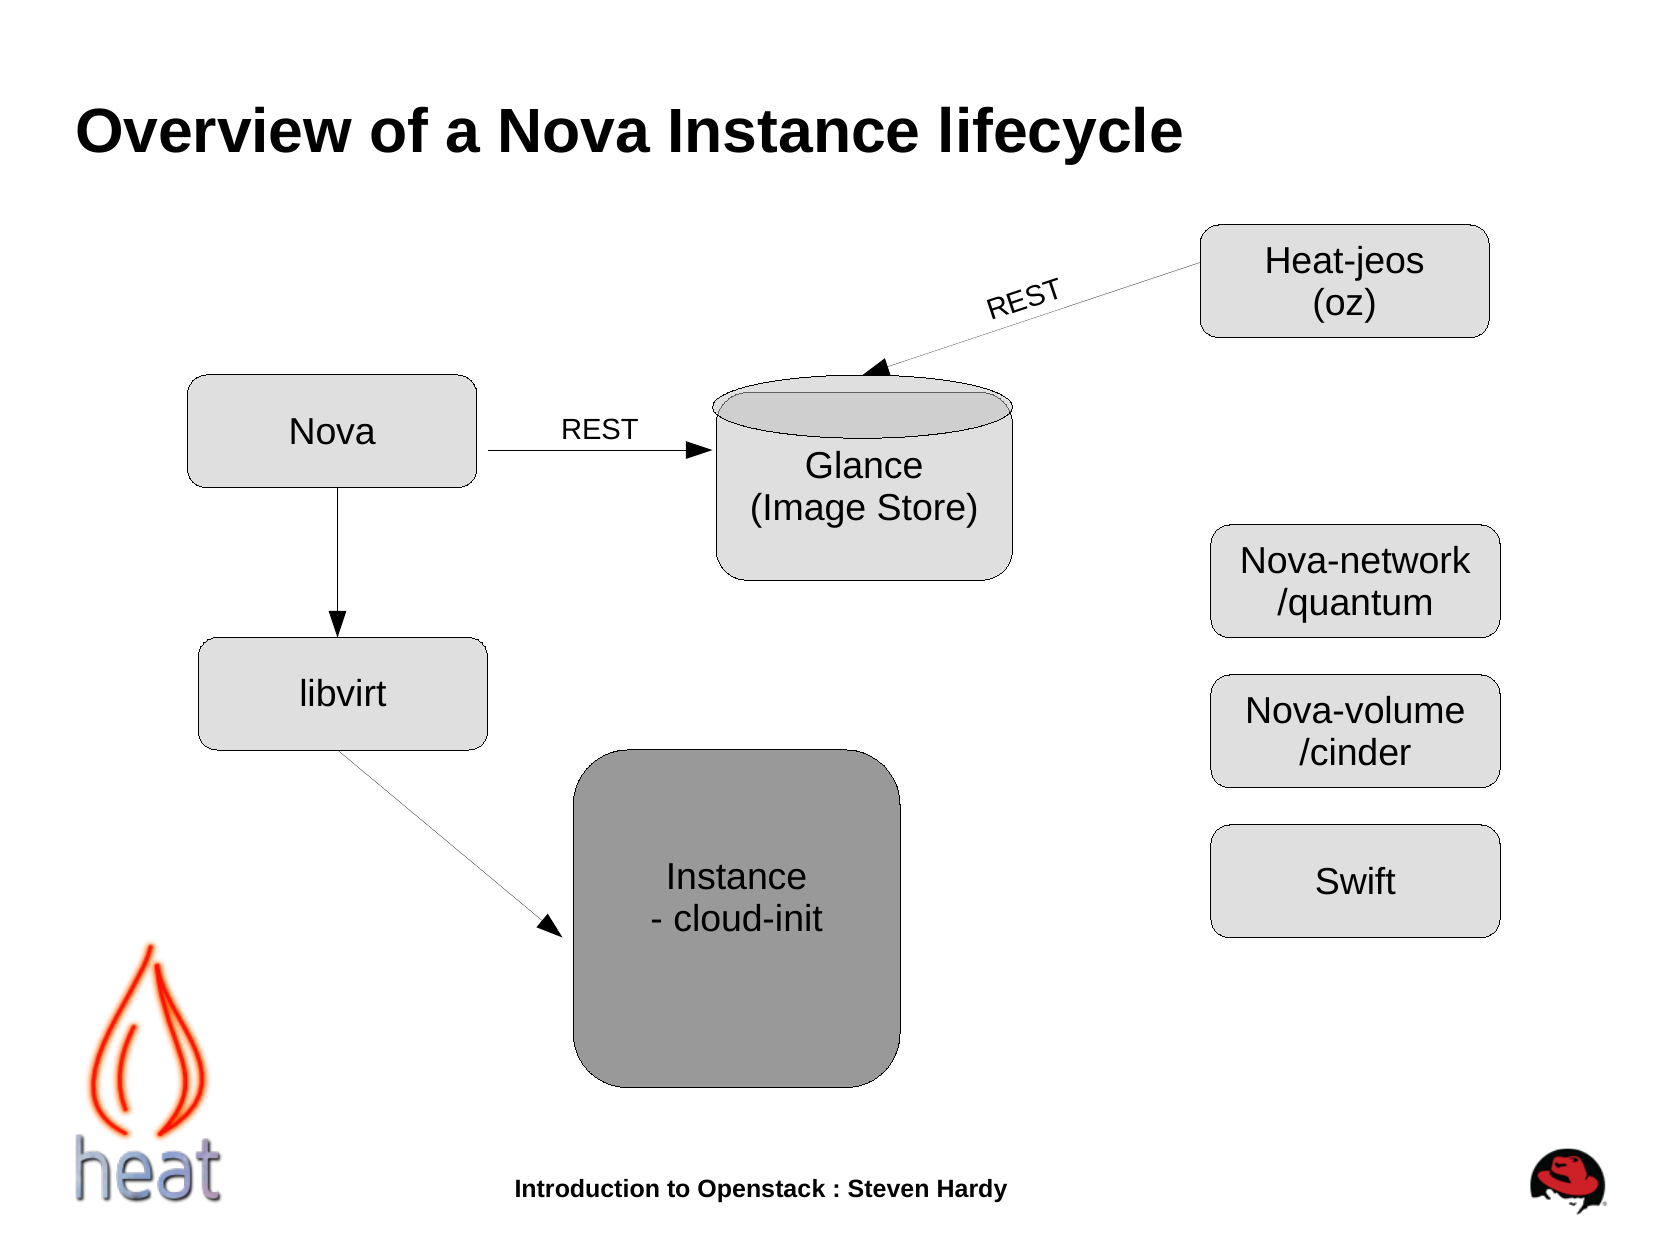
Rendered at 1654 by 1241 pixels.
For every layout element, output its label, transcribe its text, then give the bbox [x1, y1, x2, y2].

text_box Nova-volume /cinder [1210, 674, 1501, 788]
text_box Swift [1210, 824, 1501, 938]
text_box Heat-jeos (oz) [1200, 224, 1490, 338]
picture [1529, 1146, 1613, 1224]
text_box Nova [187, 374, 477, 488]
text_box Nova-network /quantum [1210, 524, 1501, 638]
title Overview of a Nova Instance lifecycle [75, 37, 1564, 226]
text_box libvirt [198, 637, 488, 751]
text_box [712, 375, 1013, 439]
text_box Instance - cloud-init [573, 749, 901, 1088]
text_box Glance (Image Store) [716, 413, 1013, 581]
picture [75, 937, 223, 1204]
